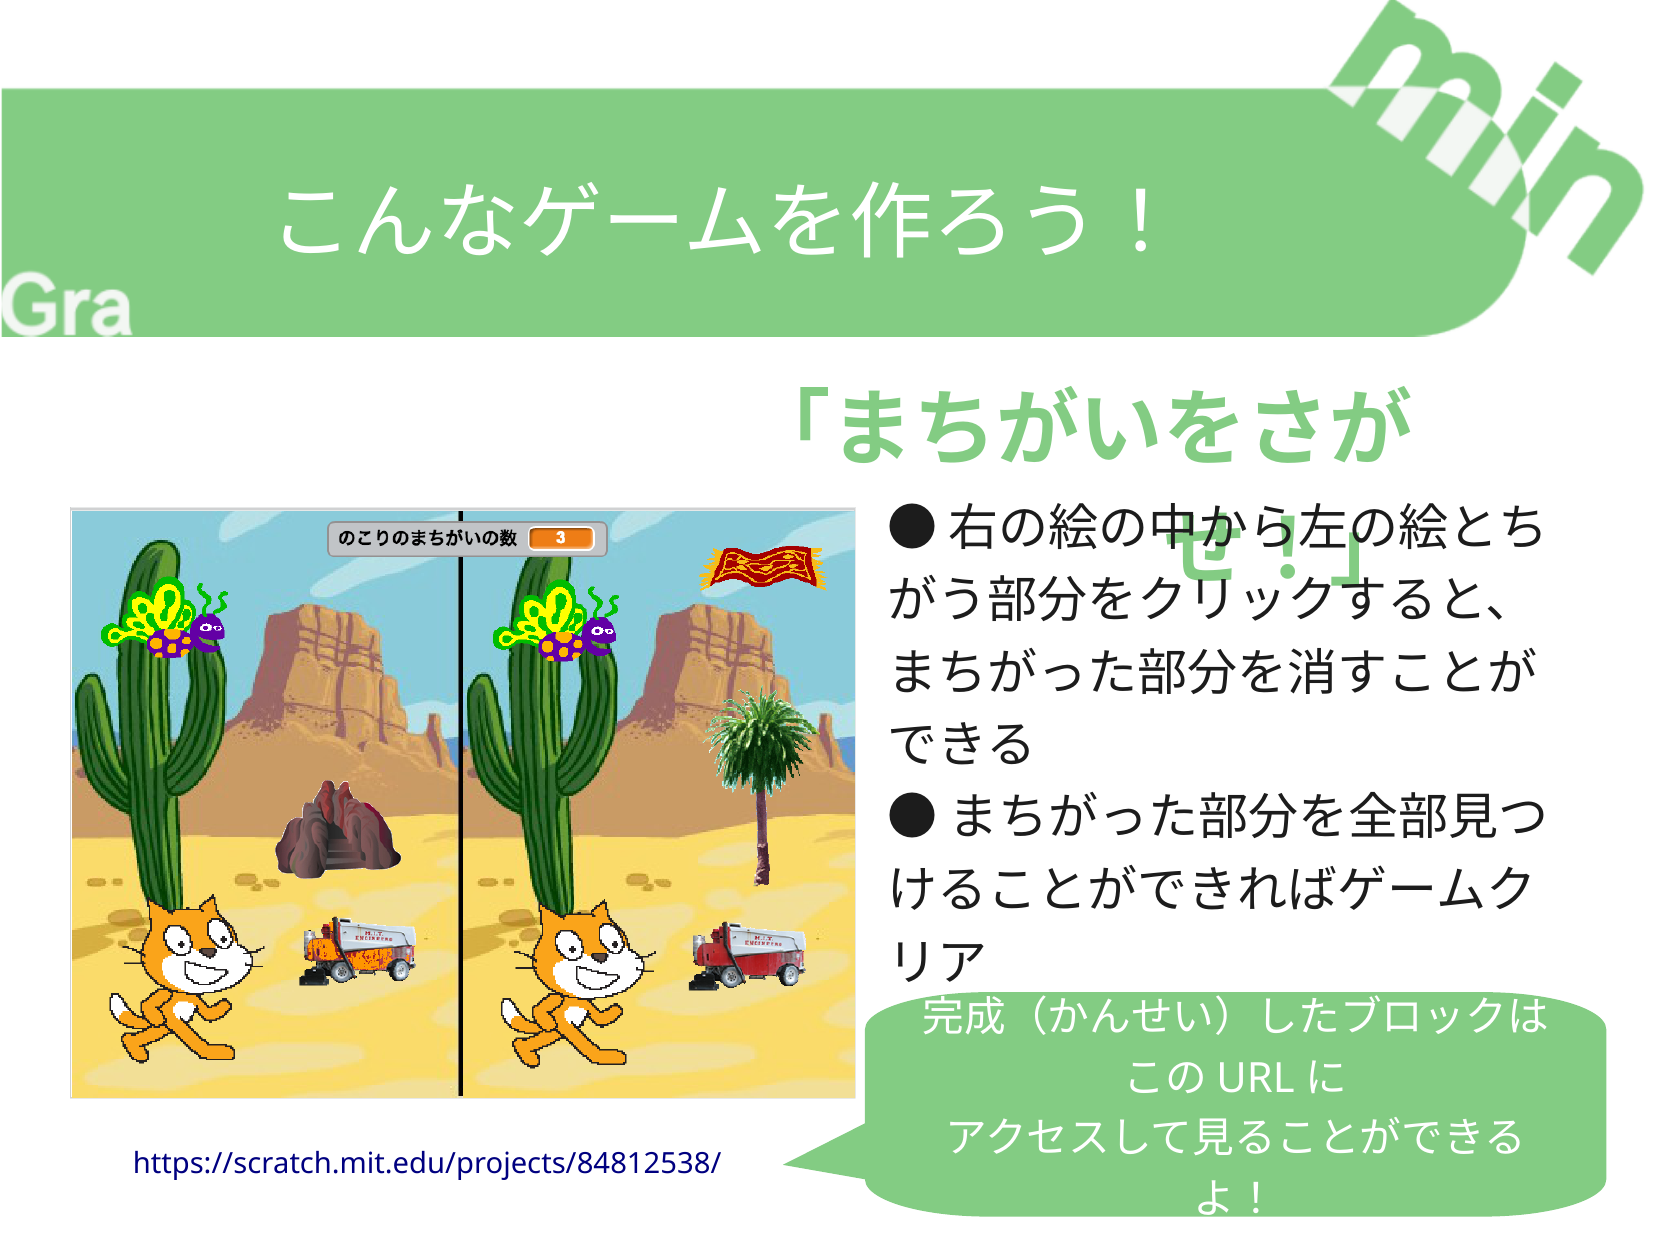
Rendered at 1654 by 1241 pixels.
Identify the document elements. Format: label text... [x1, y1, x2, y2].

text_box 完成（かんせい）したブロックはこの URL に アクセスして見ることができるよ！ [782, 992, 1607, 1217]
text_box ● 右の絵の中から左の絵とちがう部分をクリックすると、まちがった部分を消すことができる ● まちがった部分を全部見つけることができればゲームクリア [872, 479, 1594, 1016]
text_box https://scratch.mit.edu/projects/84812538/ [118, 1134, 839, 1193]
picture [1, 0, 1654, 337]
title こんなゲームを作ろう！ [11, 111, 1441, 319]
text_box 「まちがいをさがせ！」 [732, 354, 1654, 602]
picture [70, 507, 856, 1099]
